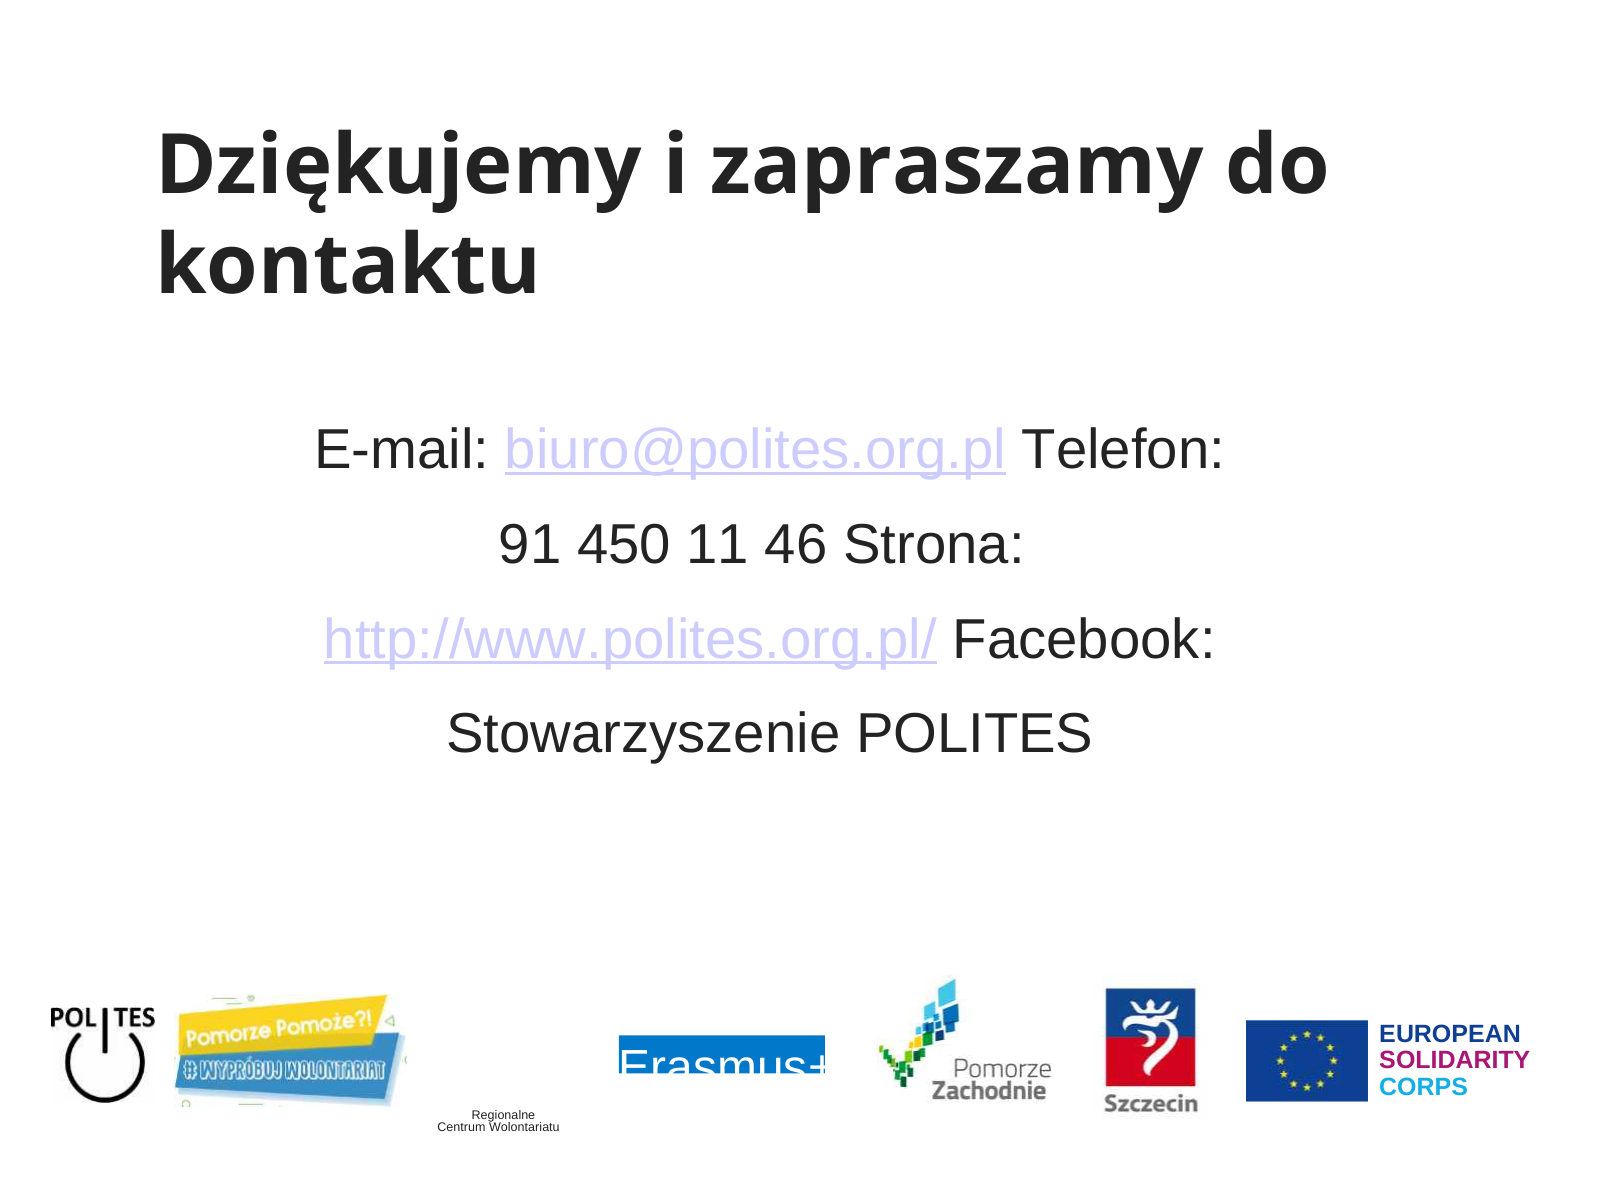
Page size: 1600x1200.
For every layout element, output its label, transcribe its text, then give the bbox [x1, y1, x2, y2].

picture [51, 1007, 155, 1103]
text_box Regionalne [471, 1106, 536, 1118]
picture [174, 994, 407, 1107]
text_box Dziękujemy i zapraszamy do kontaktu [155, 110, 1437, 298]
text_box EUROPEAN SOLIDARITY CORPS [1379, 1021, 1540, 1100]
text_box Erasmus+: [618, 1035, 825, 1074]
picture [861, 959, 1233, 1133]
text_box Centrum Wolontariatu [437, 1118, 569, 1134]
text_box E-mail: biuro@polites.org.pl Telefon: 91 450 11 46 Strona: http://www.polites.org.pl/ Facebook: Stowarzyszenie POLITES [290, 384, 1249, 735]
picture [1246, 1020, 1368, 1102]
